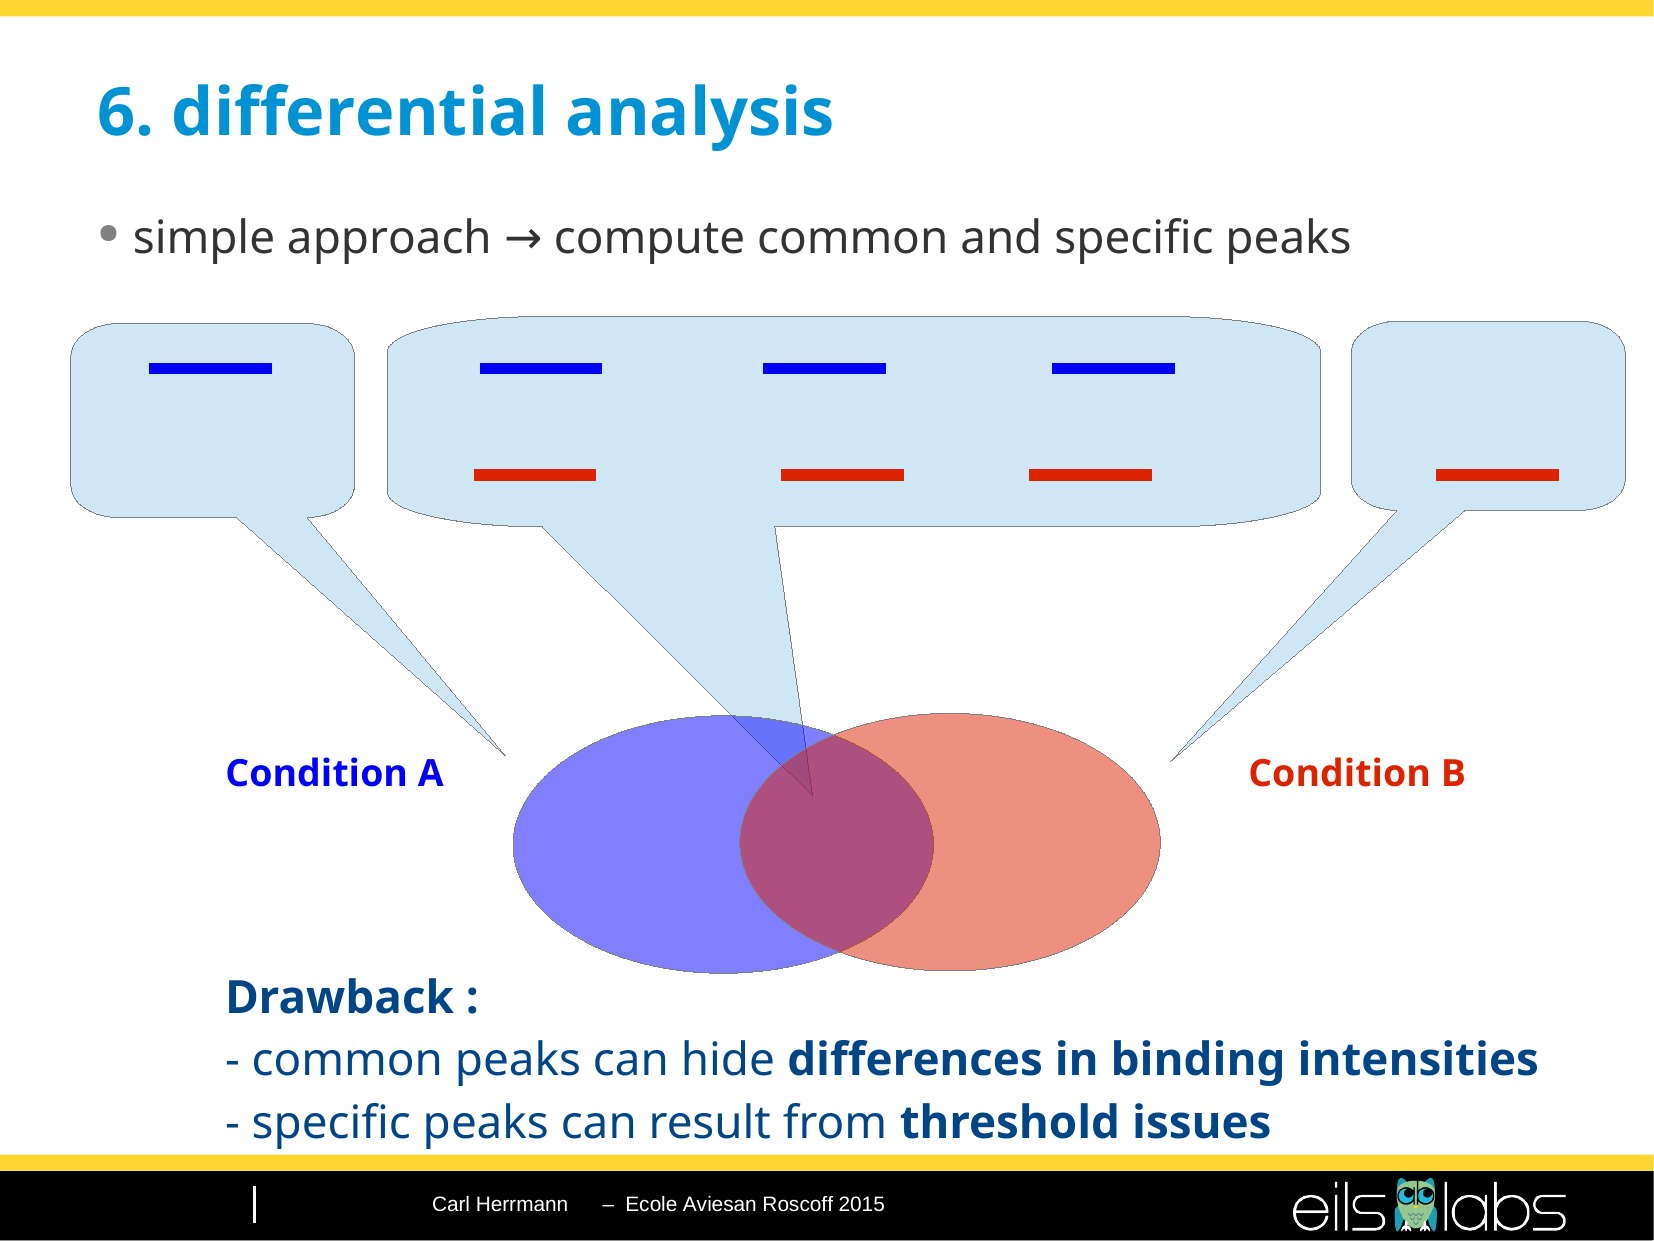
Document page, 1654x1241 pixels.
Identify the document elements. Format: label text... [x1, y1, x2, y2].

list simple approach → compute common and specific peaks [82, 199, 1571, 935]
text_box [1571, 321, 1626, 511]
text_box Condition B [1233, 739, 1482, 806]
picture [1292, 1177, 1566, 1232]
text_box Drawback : - common peaks can hide differences in binding intensities - specific peaks can result from threshold issues [210, 956, 1549, 1160]
text_box [70, 335, 82, 506]
text_box Condition A [210, 739, 459, 806]
title 6. differential analysis [82, 61, 1571, 168]
text_box [513, 713, 1161, 956]
